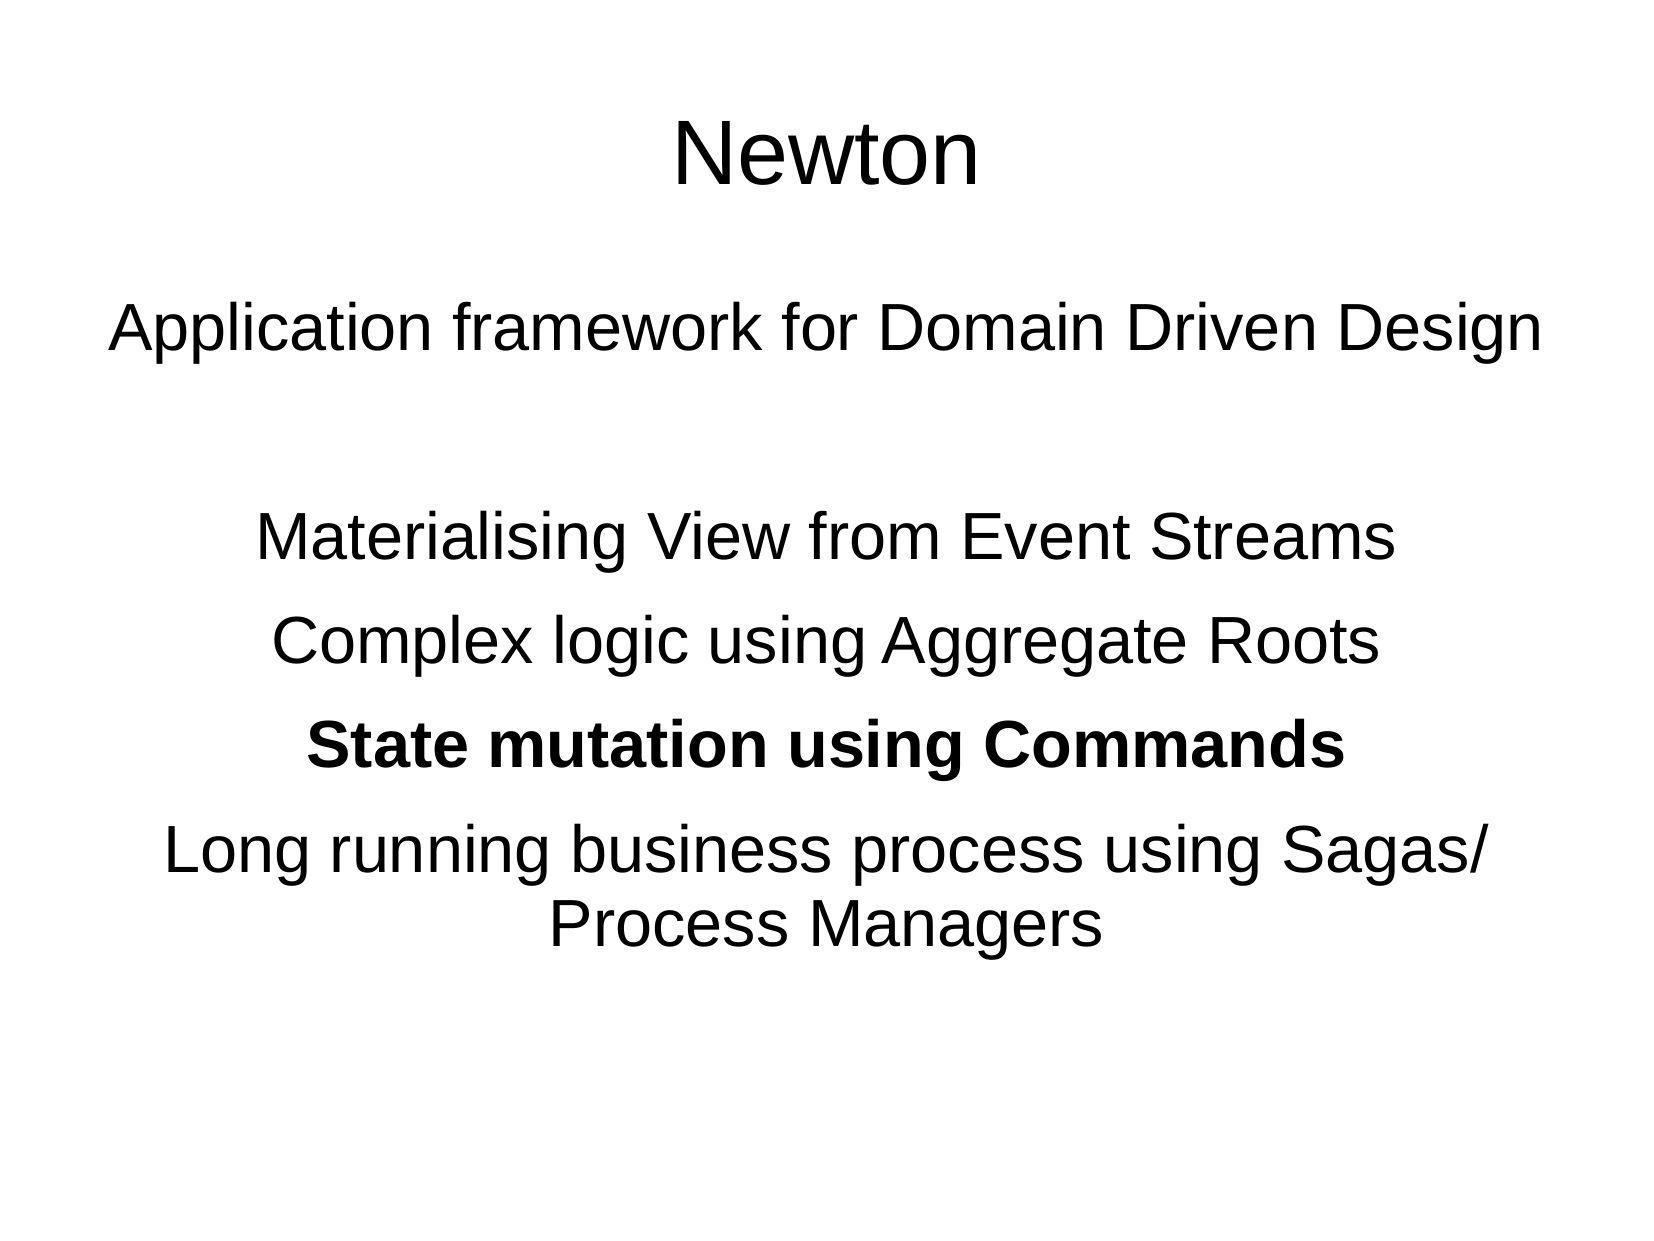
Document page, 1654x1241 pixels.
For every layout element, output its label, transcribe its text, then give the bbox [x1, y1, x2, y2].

list Application framework for Domain Driven Design Materialising View from Event Streams Complex logic using Aggregate Roots State mutation using Commands Long running business process using Sagas/ Process Managers [82, 290, 1571, 1066]
title Newton [82, 49, 1571, 257]
